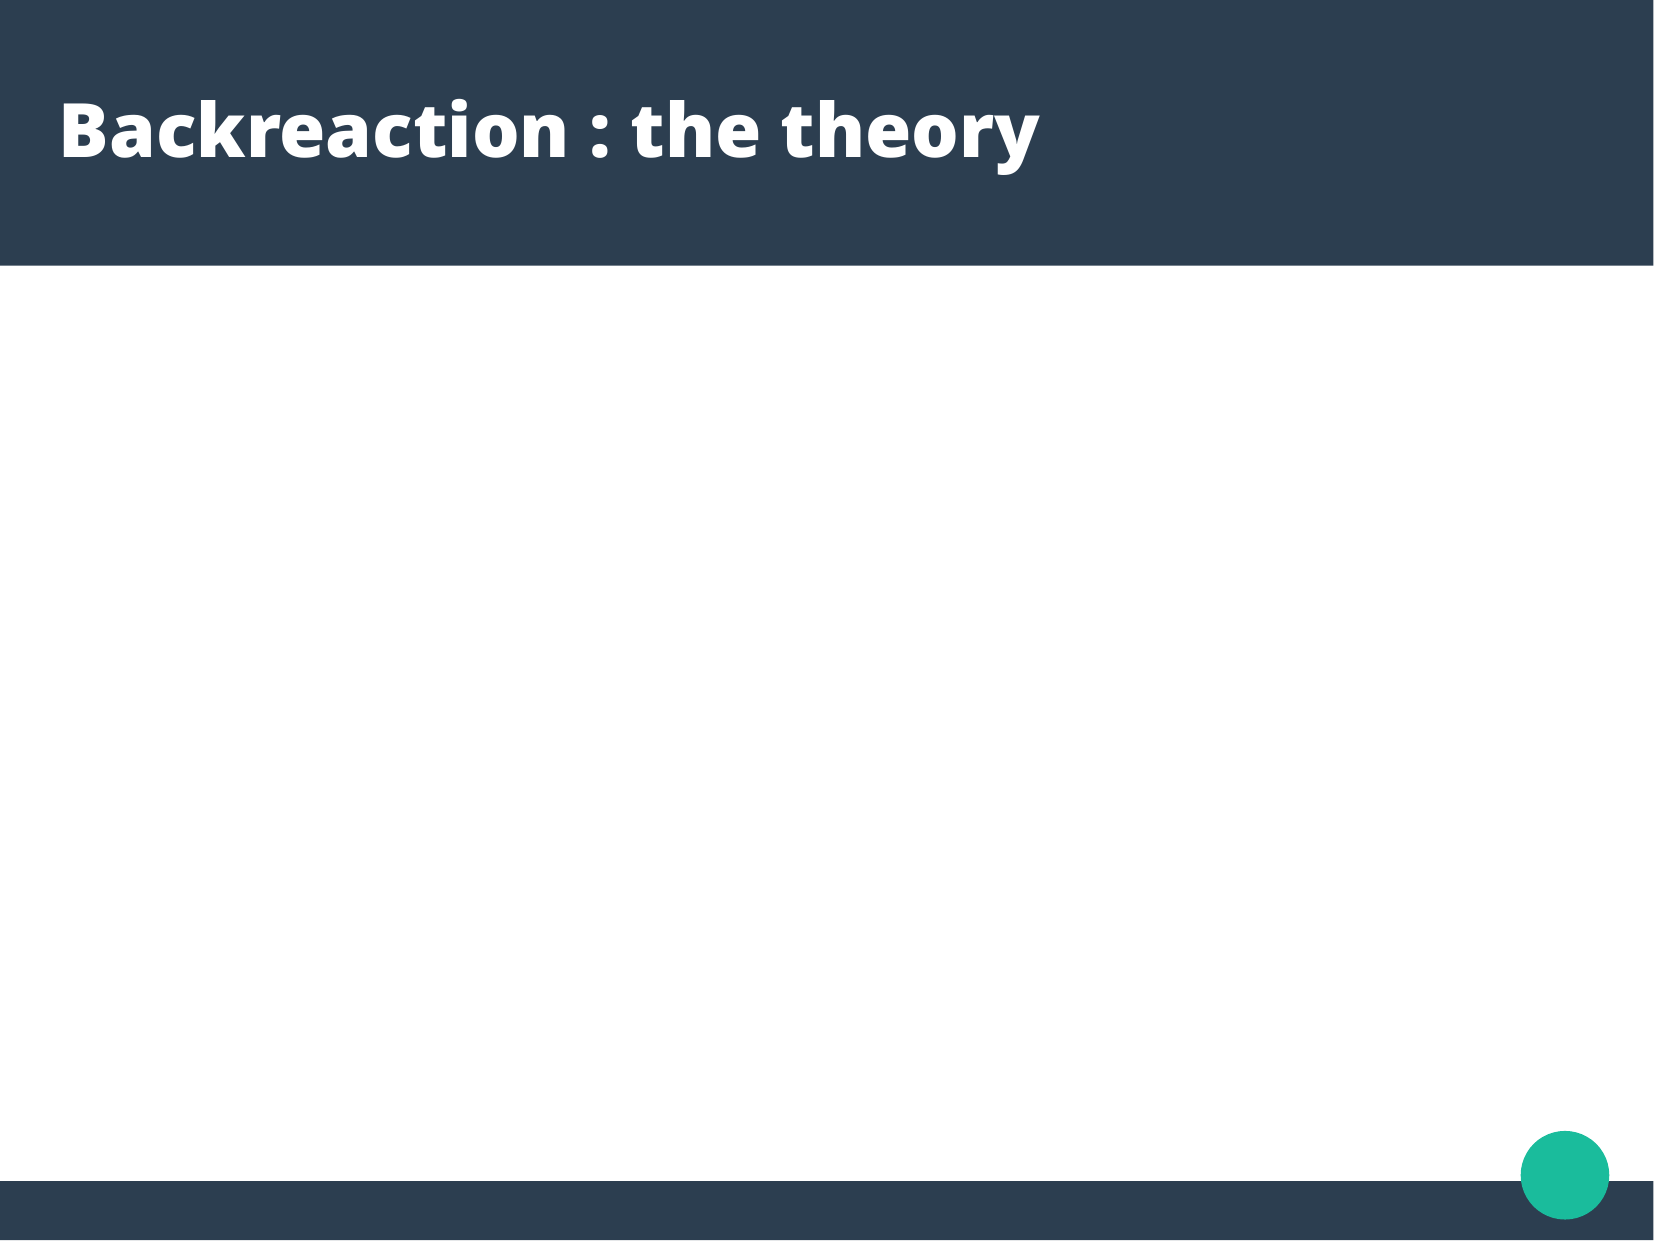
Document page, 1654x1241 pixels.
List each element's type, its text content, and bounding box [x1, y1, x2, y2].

title Backreaction : the theory [59, 49, 1595, 207]
